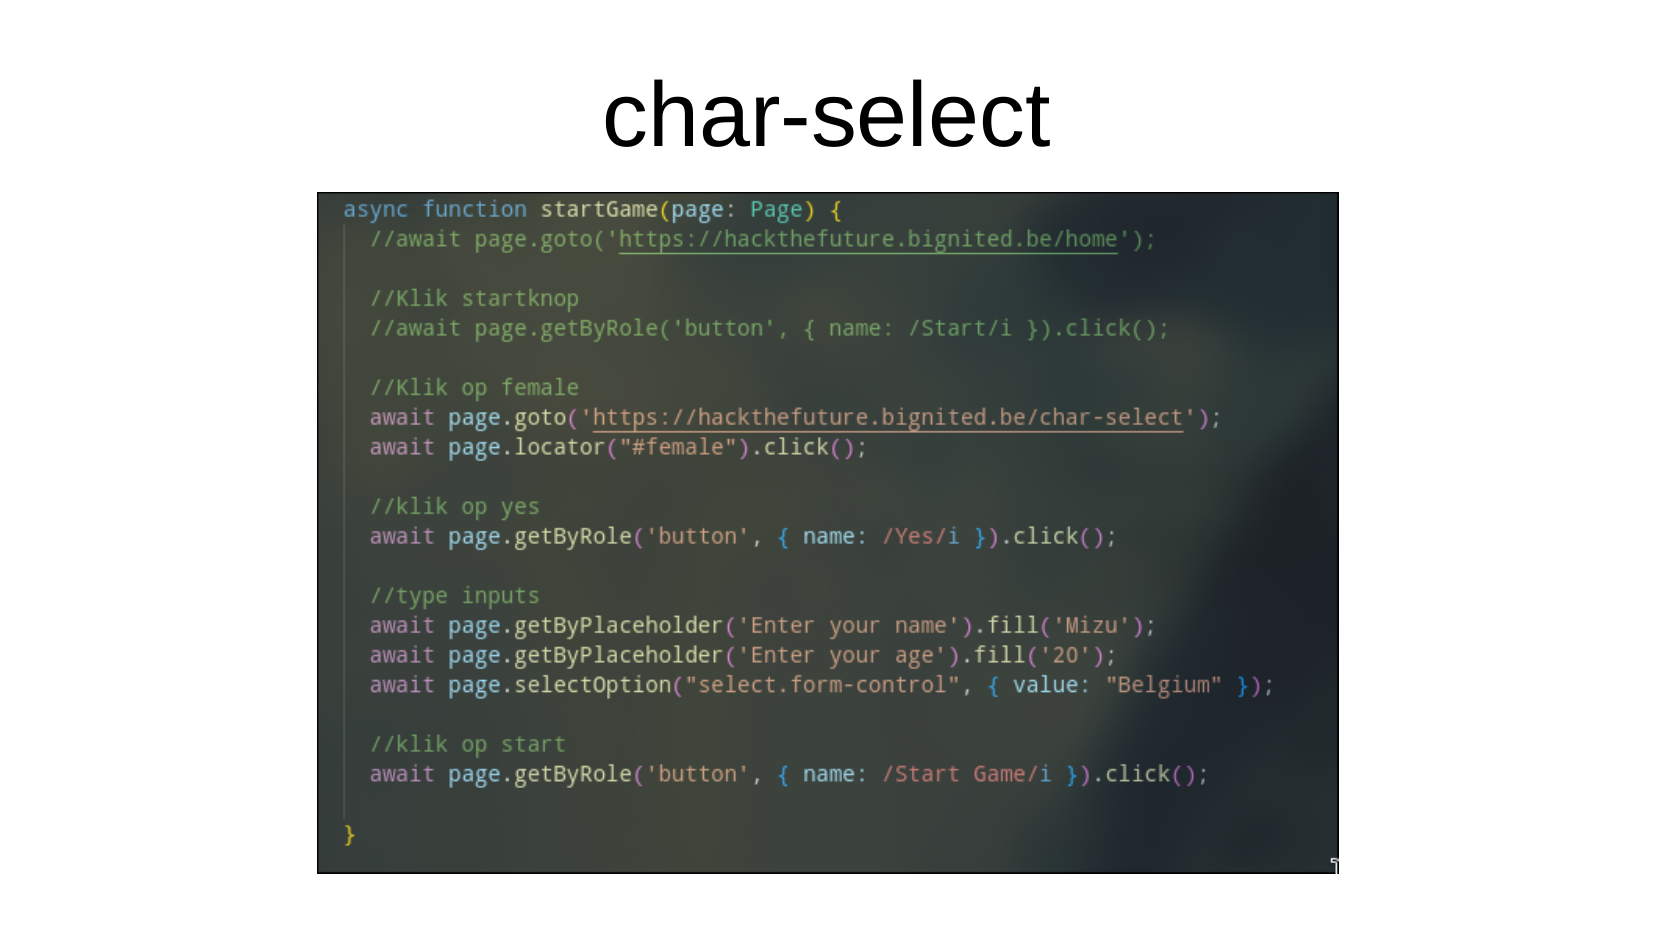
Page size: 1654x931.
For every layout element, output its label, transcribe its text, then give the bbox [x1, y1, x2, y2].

picture [317, 192, 1339, 874]
title char-select [82, 37, 1571, 193]
